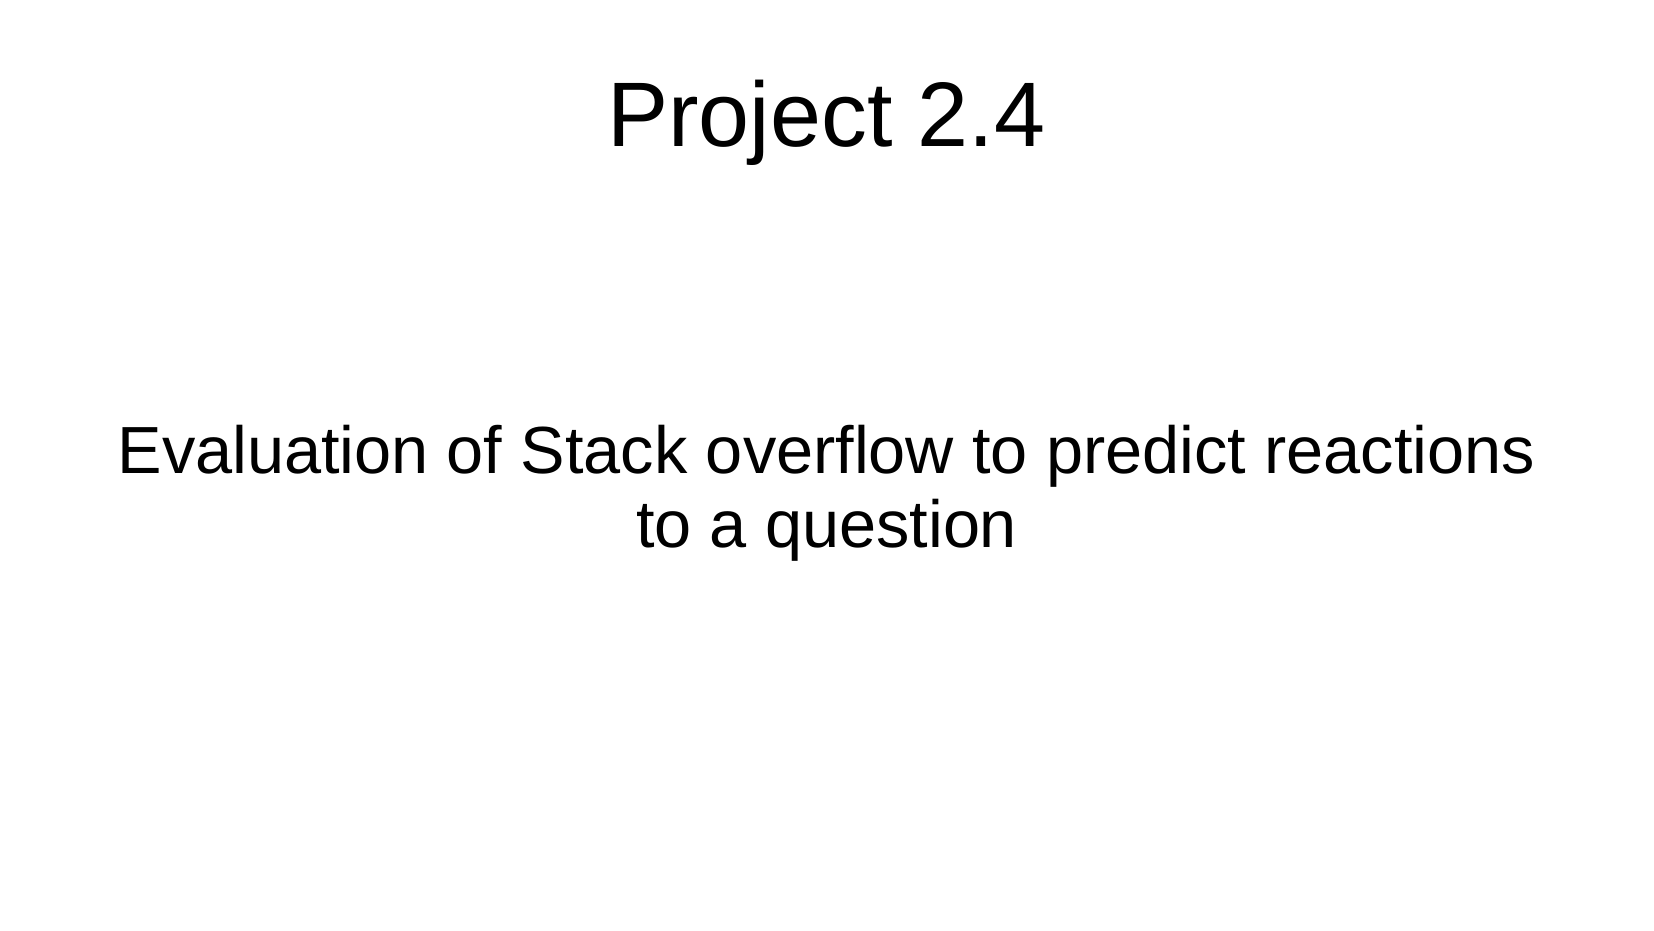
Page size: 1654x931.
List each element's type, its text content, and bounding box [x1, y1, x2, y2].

subtitle Evaluation of Stack overflow to predict reactions to a question [82, 217, 1571, 758]
title Project 2.4 [82, 37, 1571, 193]
